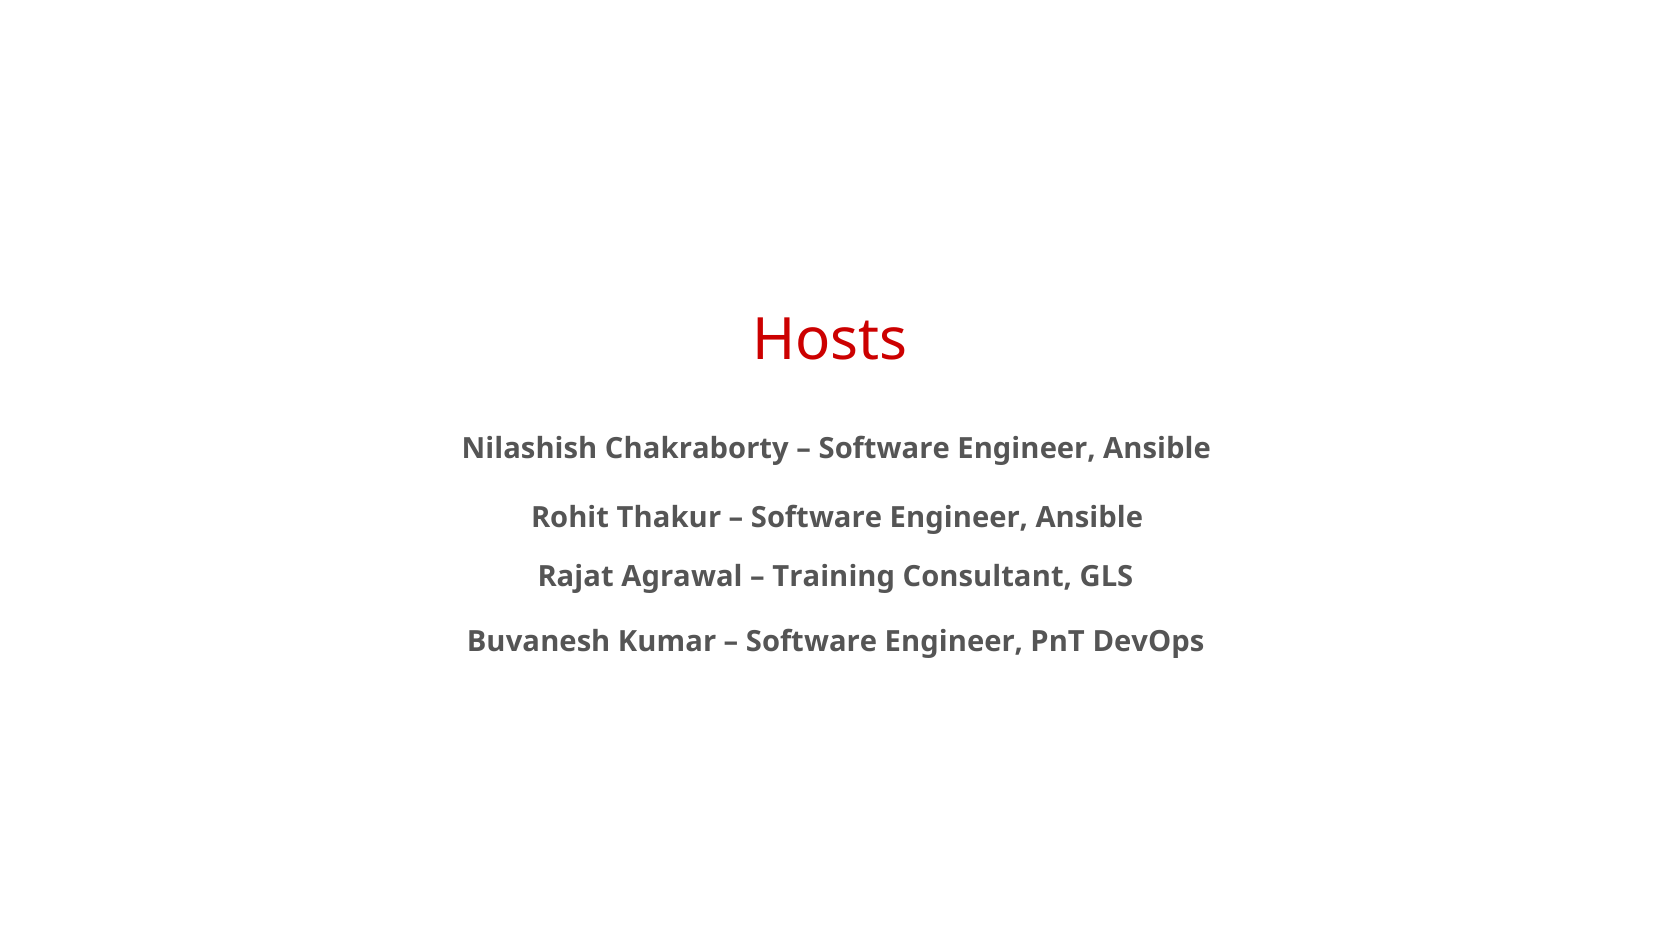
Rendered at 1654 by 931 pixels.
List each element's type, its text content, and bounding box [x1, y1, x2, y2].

text_box Rohit Thakur – Software Engineer, Ansible [530, 496, 1123, 529]
text_box Buvanesh Kumar – Software Engineer, PnT DevOps [466, 620, 1187, 653]
text_box Rajat Agrawal – Training Consultant, GLS [537, 555, 1117, 588]
text_box Nilashish Chakraborty – Software Engineer, Ansible [461, 427, 1192, 461]
text_box Hosts [752, 297, 902, 390]
